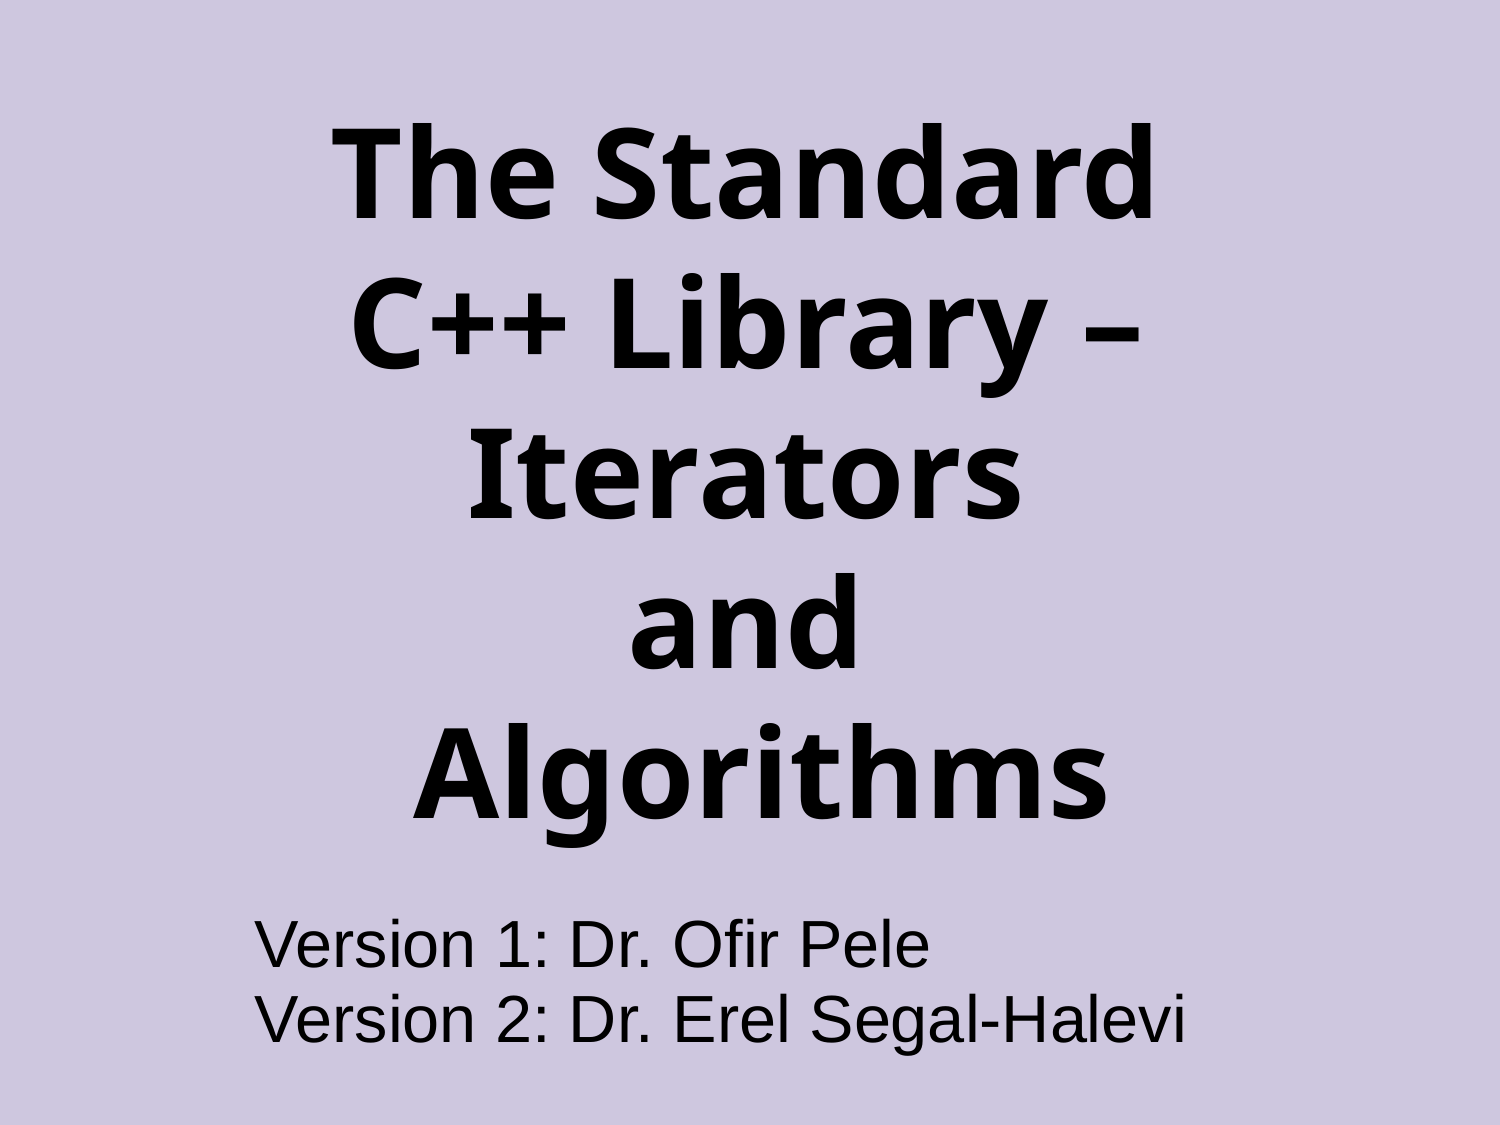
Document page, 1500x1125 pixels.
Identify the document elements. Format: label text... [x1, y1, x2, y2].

text_box The Standard C++ Library – Iterators and Algorithms [315, 85, 1209, 852]
text_box Version 1: Dr. Ofir Pele Version 2: Dr. Erel Segal-Halevi [240, 900, 1261, 1065]
